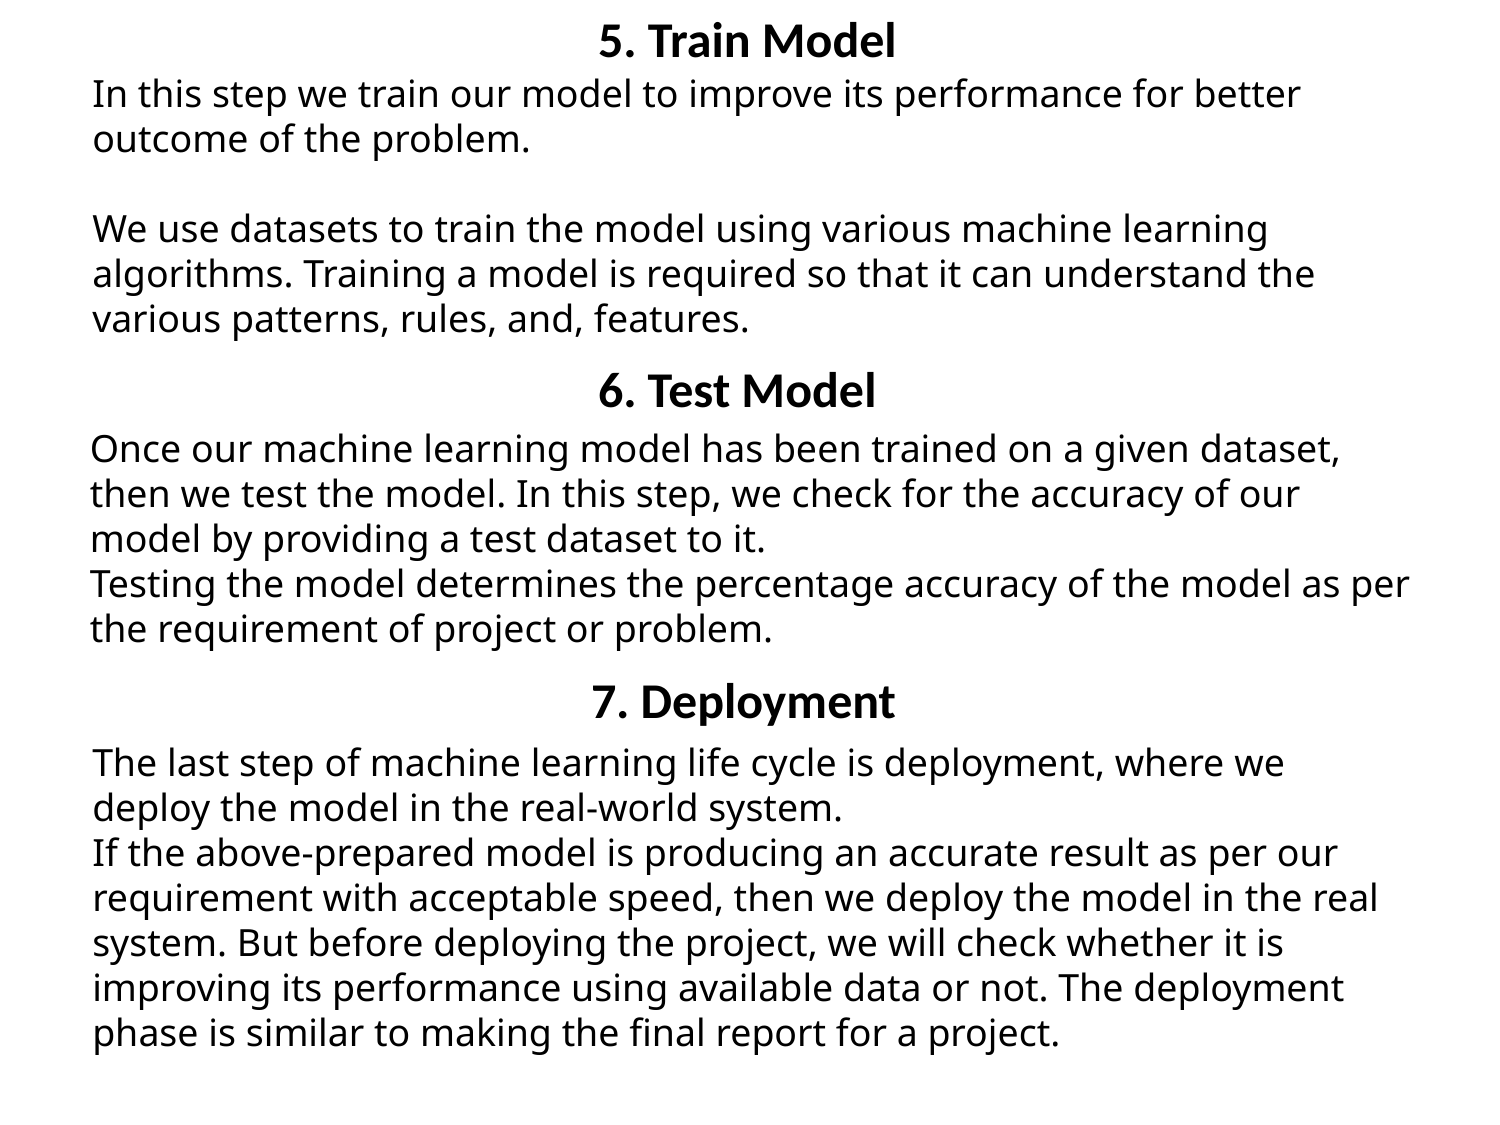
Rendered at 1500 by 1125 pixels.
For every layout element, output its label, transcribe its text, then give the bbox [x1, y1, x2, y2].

text_box 5. Train Model [583, 0, 912, 62]
text_box In this step we train our model to improve its performance for better outcome of the problem. We use datasets to train the model using various machine learning algorithms. Training a model is required so that it can understand the various patterns, rules, and, features. [77, 62, 1416, 348]
text_box The last step of machine learning life cycle is deployment, where we deploy the model in the real-world system. If the above-prepared model is producing an accurate result as per our requirement with acceptable speed, then we deploy the model in the real system. But before deploying the project, we will check whether it is improving its performance using available data or not. The deployment phase is similar to making the final report for a project. [77, 731, 1425, 1062]
text_box 7. Deployment [576, 661, 912, 731]
text_box Once our machine learning model has been trained on a given dataset, then we test the model. In this step, we check for the accuracy of our model by providing a test dataset to it. Testing the model determines the percentage accuracy of the model as per the requirement of project or problem. [74, 417, 1438, 658]
text_box 6. Test Model [583, 350, 892, 417]
